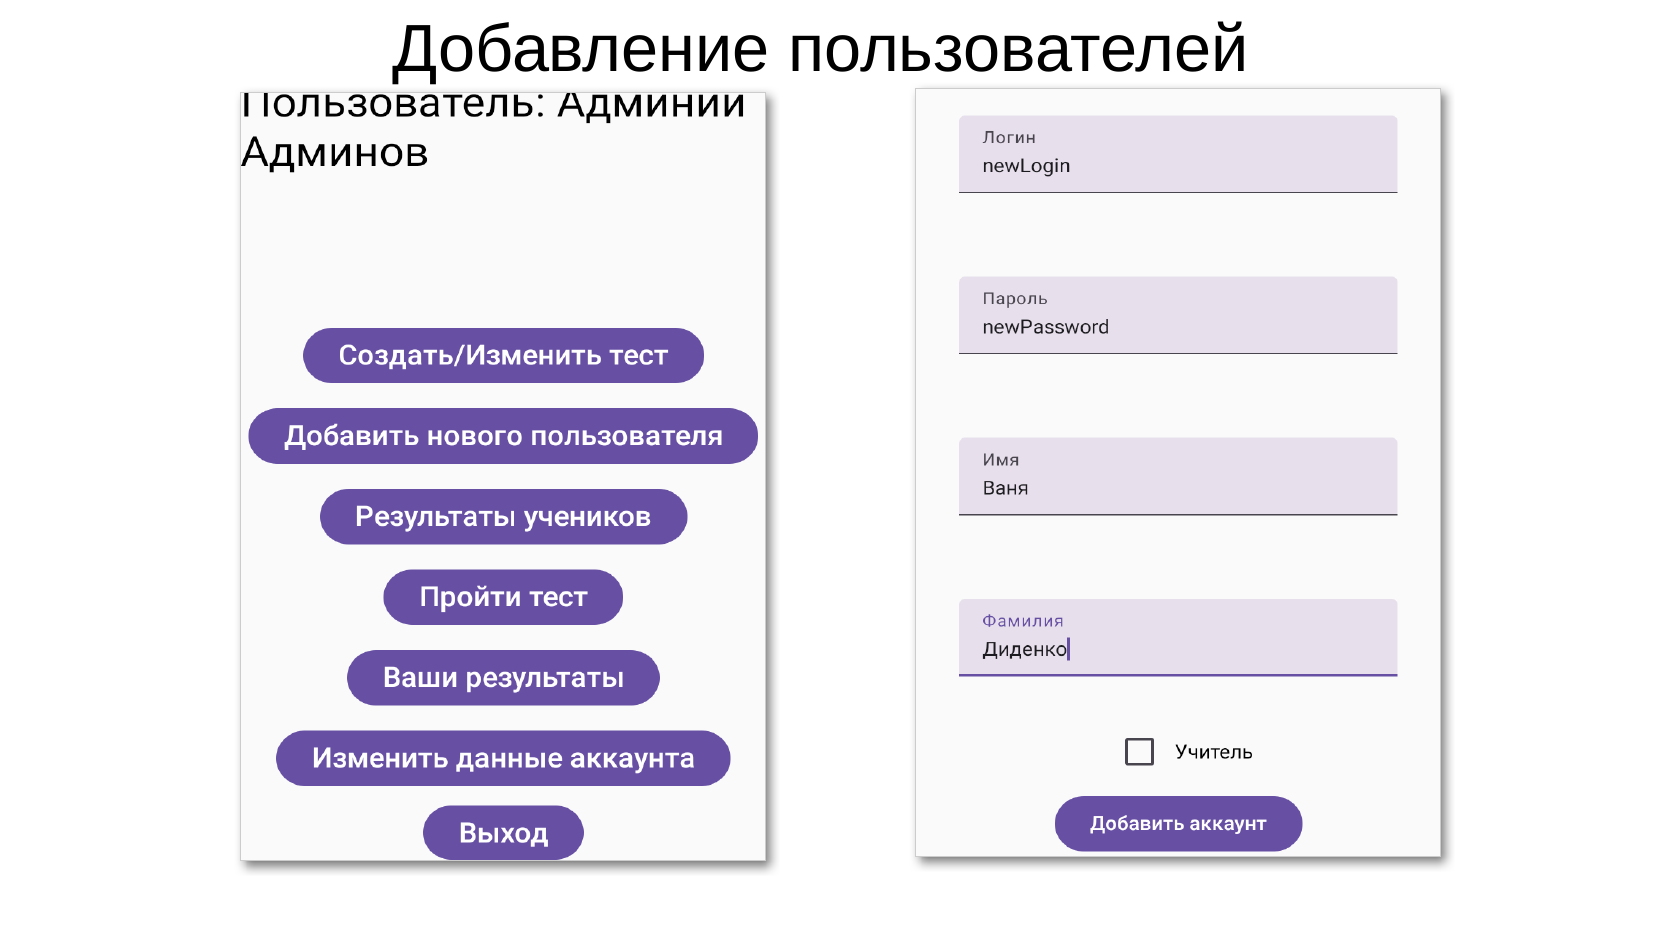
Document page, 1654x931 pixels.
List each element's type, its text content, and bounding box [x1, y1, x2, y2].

picture [240, 92, 766, 861]
title Добавление пользователей [76, 0, 1565, 126]
picture [915, 88, 1441, 857]
